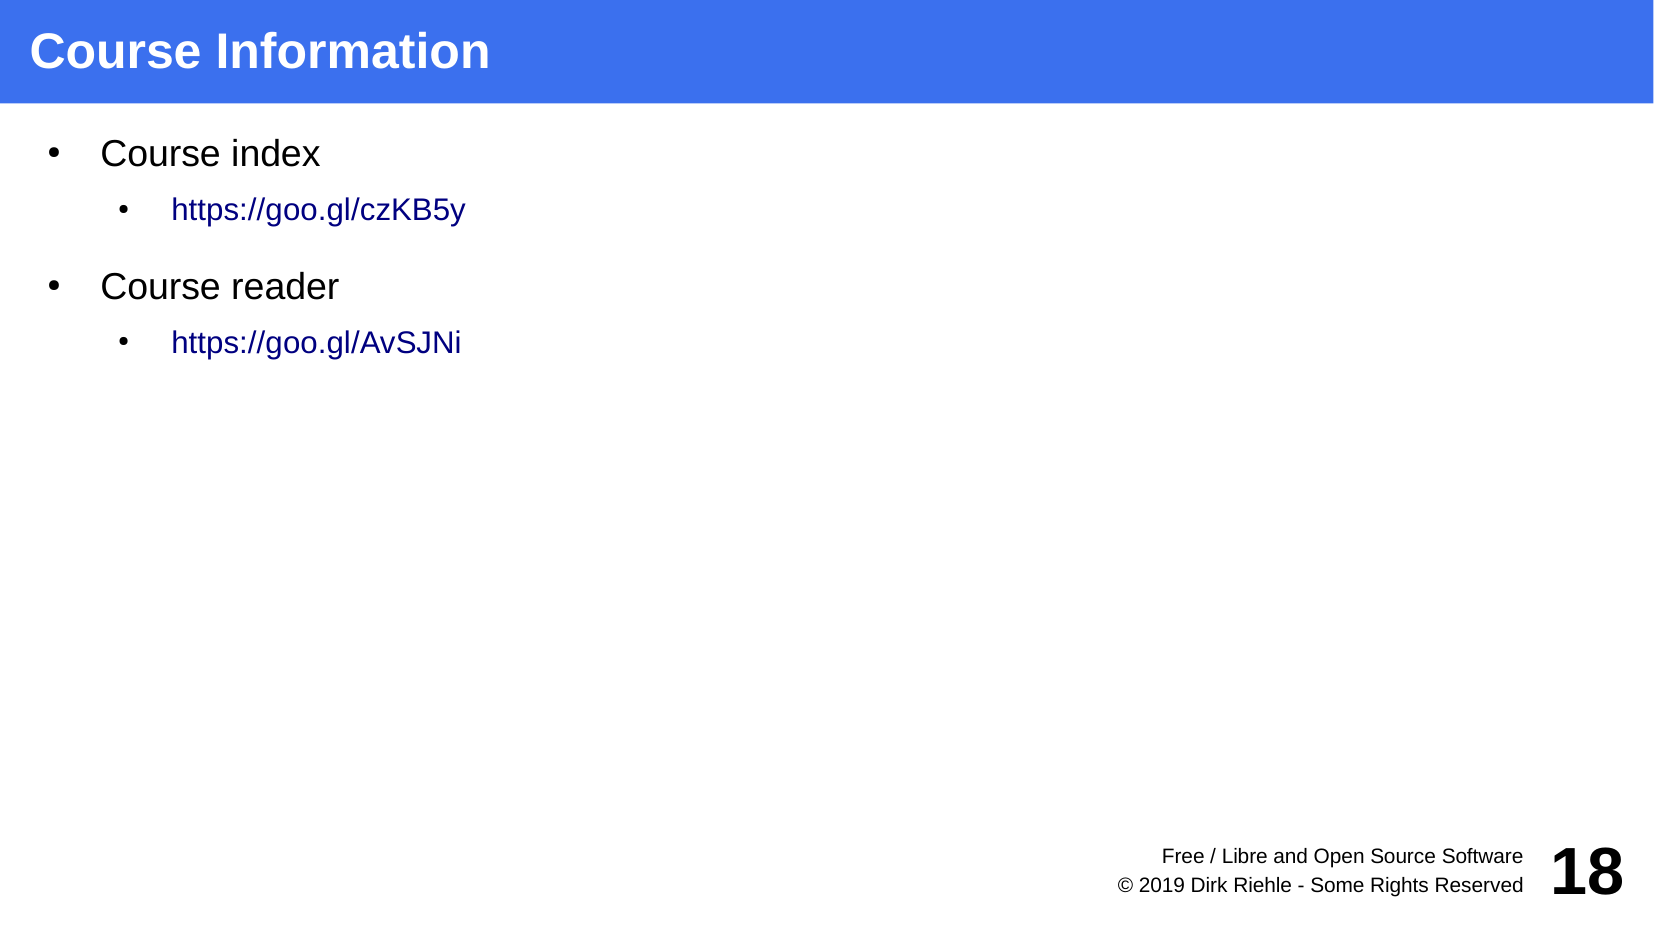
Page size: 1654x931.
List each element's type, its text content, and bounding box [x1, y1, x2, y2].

title Course Information [0, 0, 1654, 104]
list Course index https://goo.gl/czKB5y Course reader https://goo.gl/AvSJNi [29, 132, 1625, 813]
